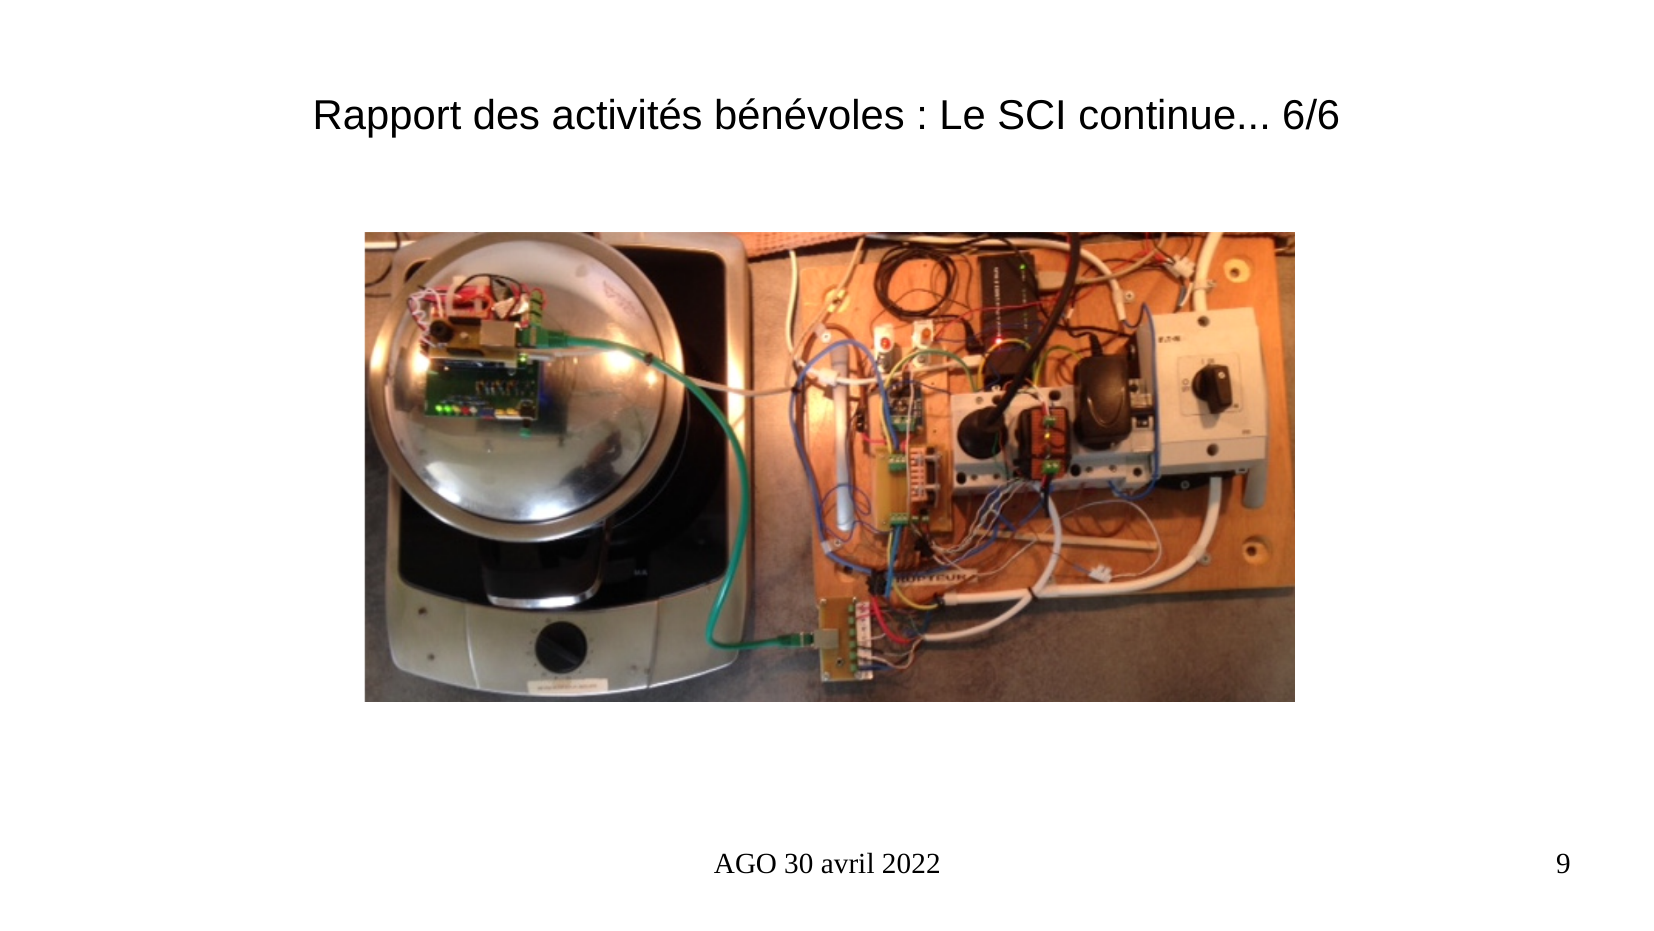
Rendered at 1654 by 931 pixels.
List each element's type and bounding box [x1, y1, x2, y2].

picture [364, 231, 1295, 702]
text_box [82, 37, 1571, 193]
